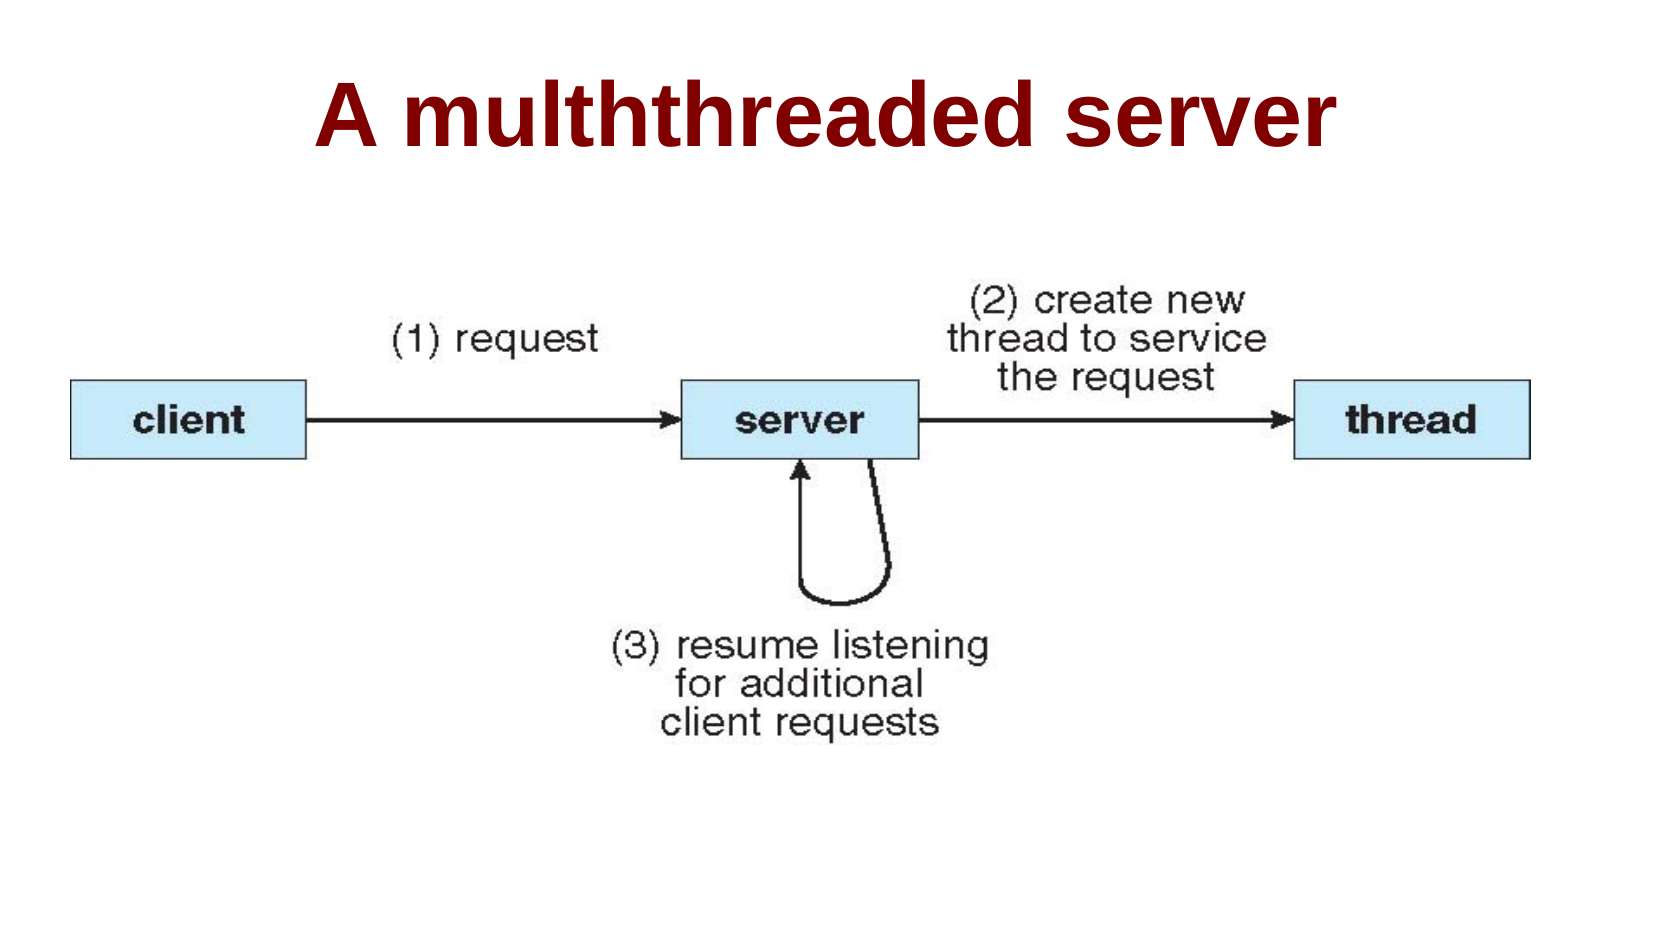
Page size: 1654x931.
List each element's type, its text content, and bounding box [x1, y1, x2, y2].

picture [70, 278, 1531, 745]
title A mulththreaded server [82, 37, 1571, 193]
